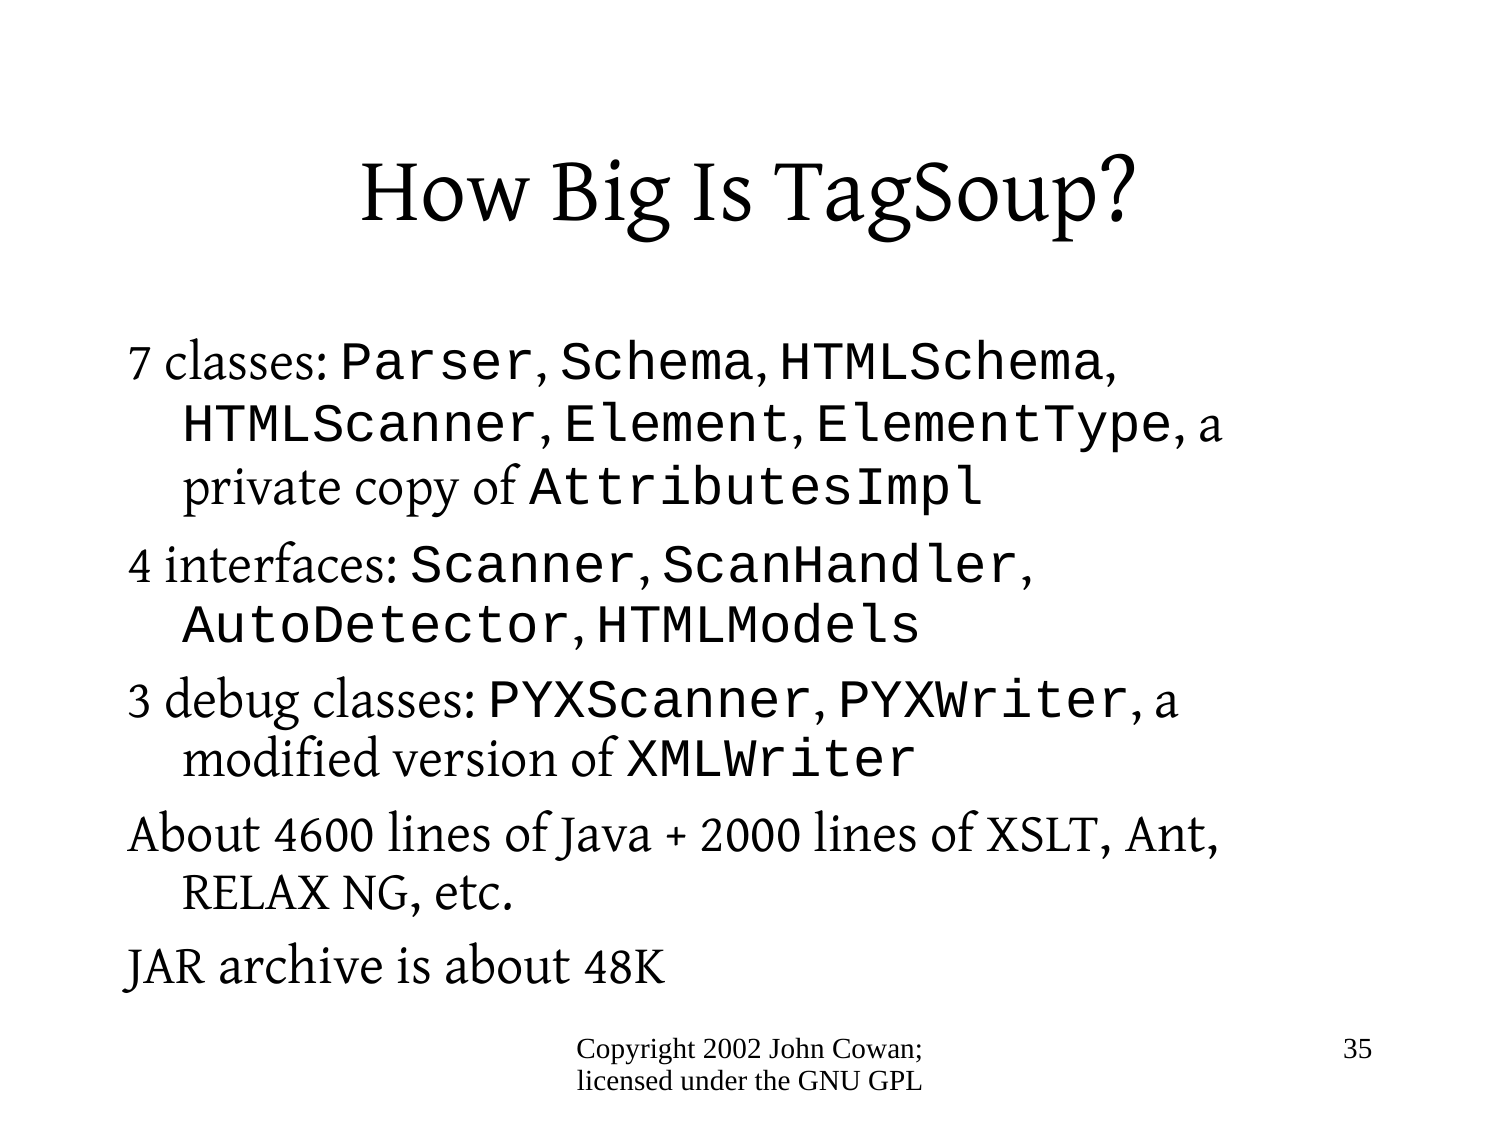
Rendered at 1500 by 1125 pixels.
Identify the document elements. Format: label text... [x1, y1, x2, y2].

list 7 classes: Parser, Schema, HTMLSchema, HTMLScanner, Element, ElementType, a private copy of AttributesImpl 4 interfaces: Scanner, ScanHandler, AutoDetector, HTMLModels 3 debug classes: PYXScanner, PYXWriter, a modified version of XMLWriter About 4600 lines of Java + 2000 lines of XSLT, Ant, RELAX NG, etc. JAR archive is about 48K [112, 324, 1388, 1072]
title How Big Is TagSoup? [112, 99, 1388, 288]
text_box Copyright 2002 John Cowan; licensed under the GNU GPL [512, 1072, 988, 1107]
